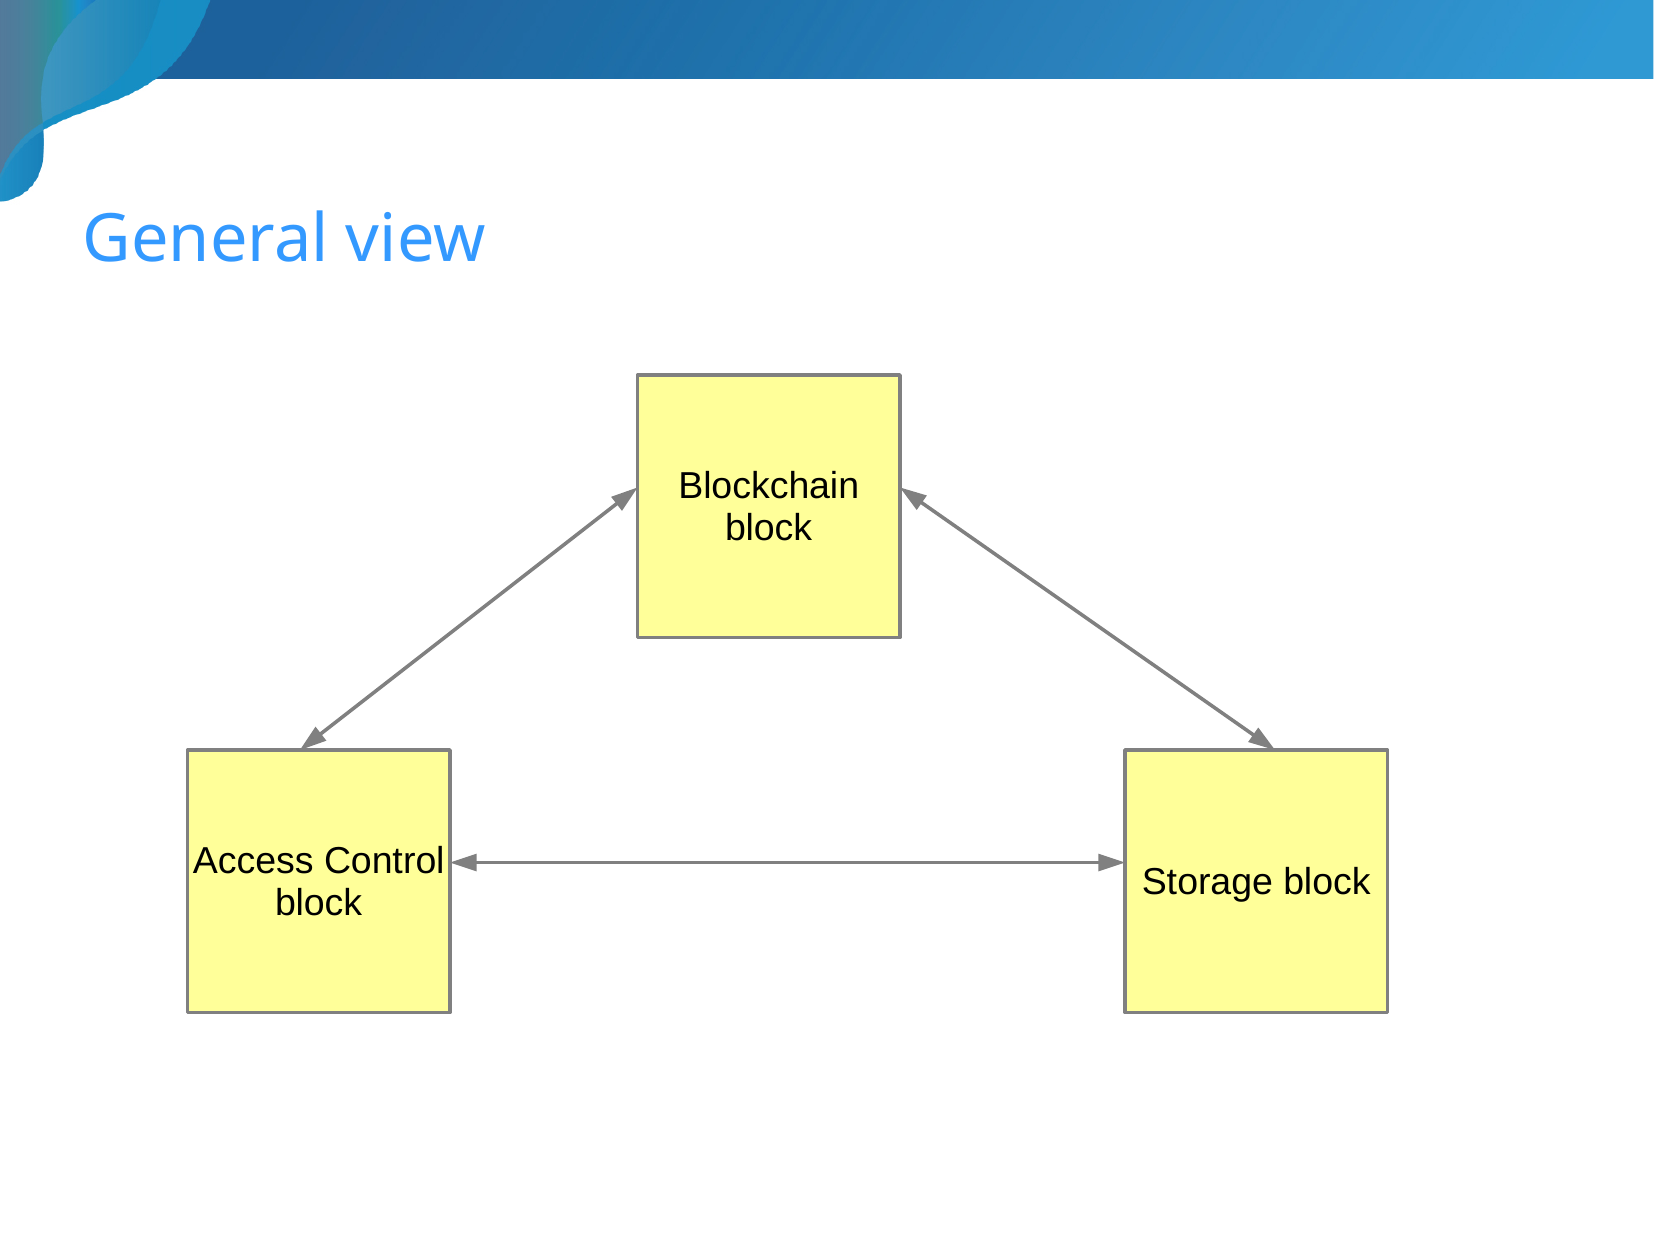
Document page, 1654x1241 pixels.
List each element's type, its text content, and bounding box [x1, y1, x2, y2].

text_box Blockchain block [637, 374, 901, 638]
title General view [82, 132, 1571, 340]
text_box Storage block [1124, 749, 1388, 1013]
picture [0, 0, 1654, 1241]
text_box Access Control block [187, 749, 451, 1013]
